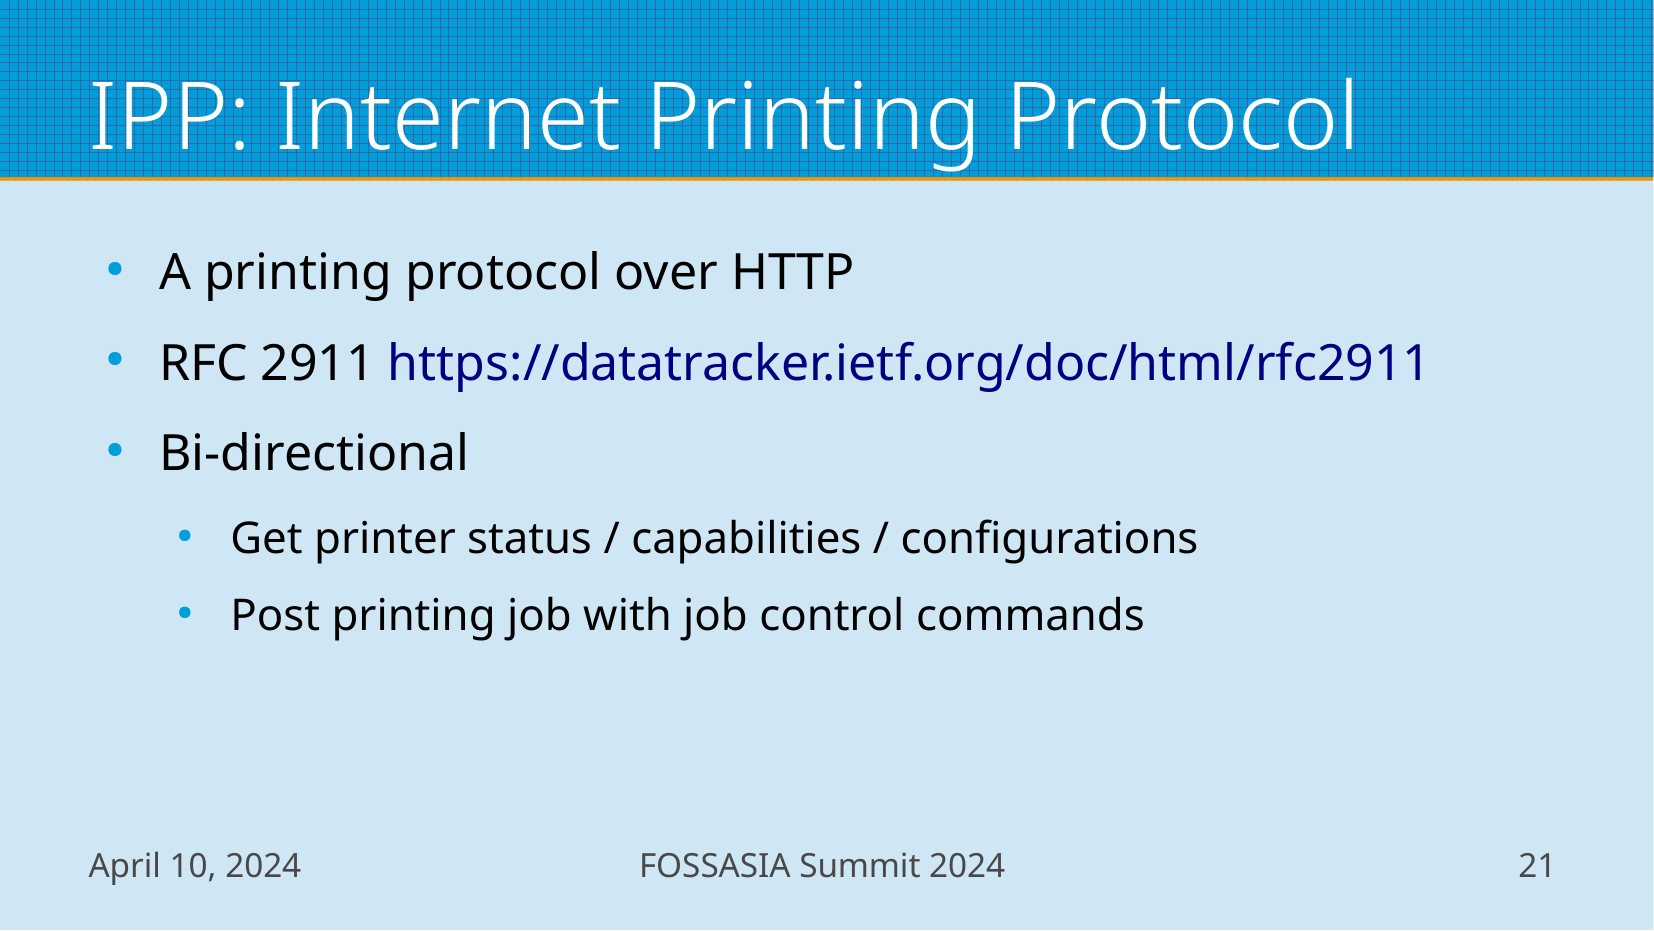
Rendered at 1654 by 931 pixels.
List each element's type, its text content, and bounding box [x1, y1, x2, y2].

title IPP: Internet Printing Protocol [88, 14, 1565, 178]
list A printing protocol over HTTP RFC 2911 https://datatracker.ietf.org/doc/html/rfc2911 Bi-directional Get printer status / capabilities / configurations Post printing job with job control commands [88, 236, 1565, 813]
